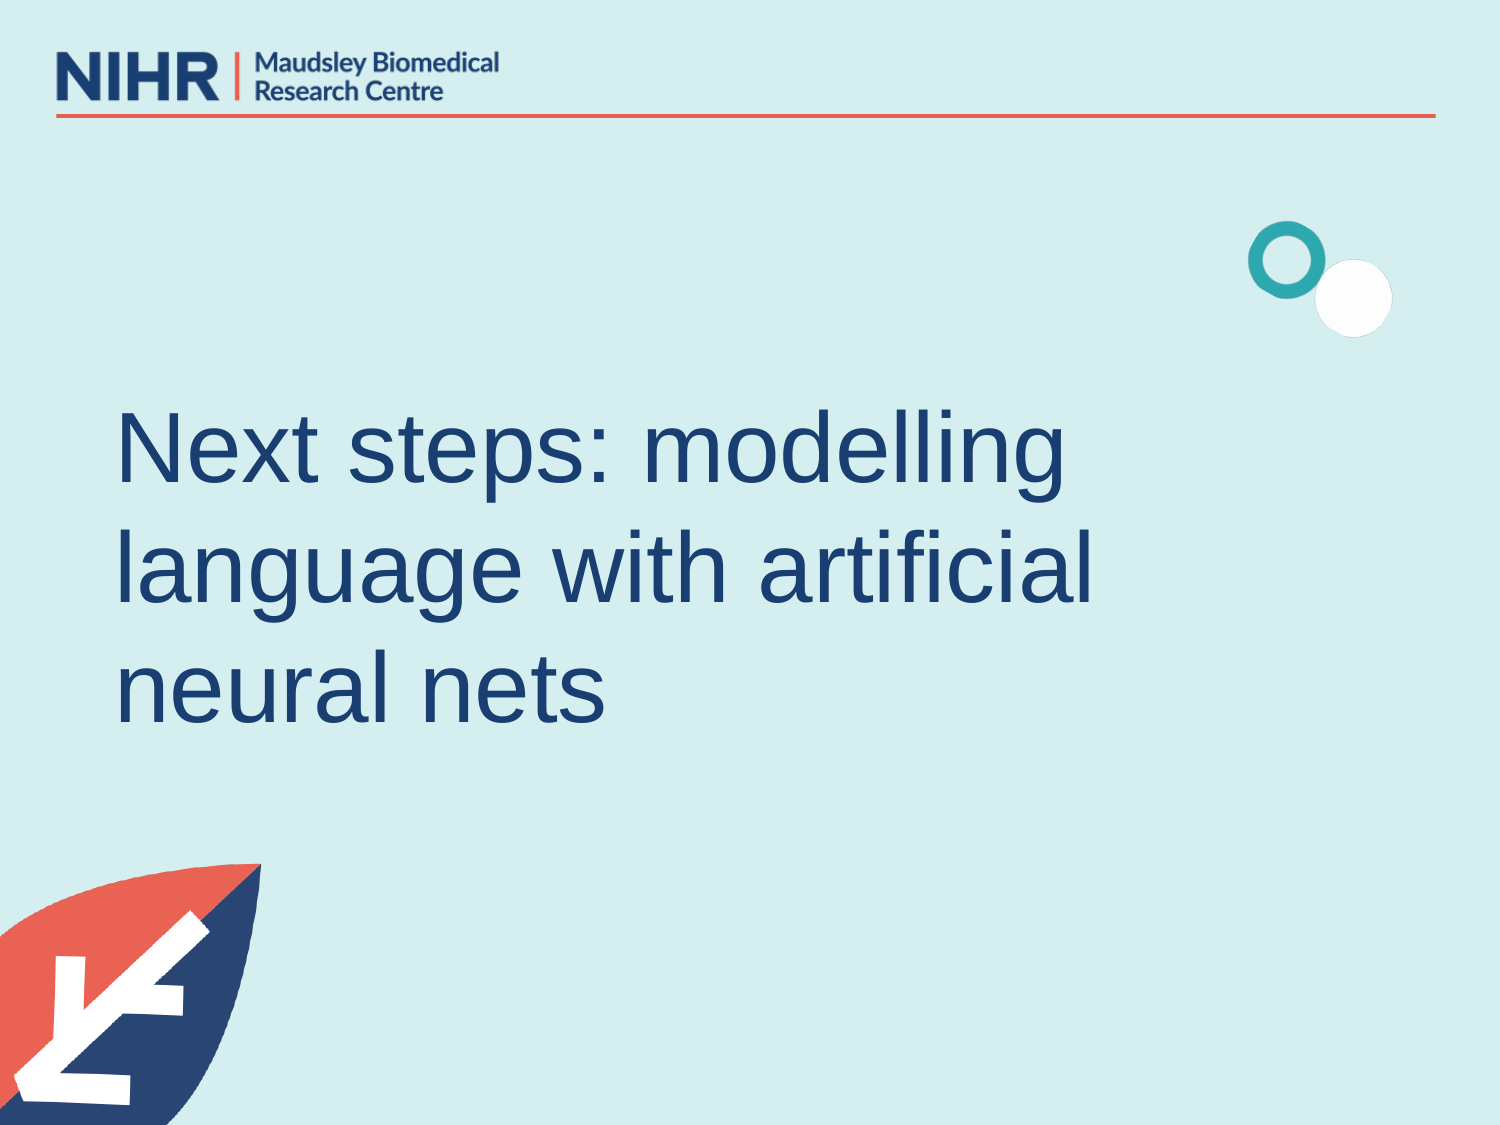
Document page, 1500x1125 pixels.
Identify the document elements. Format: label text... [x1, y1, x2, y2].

picture [27, 17, 528, 136]
picture [0, 770, 347, 1125]
title Next steps: modelling language with artificial neural nets [99, 453, 1393, 672]
